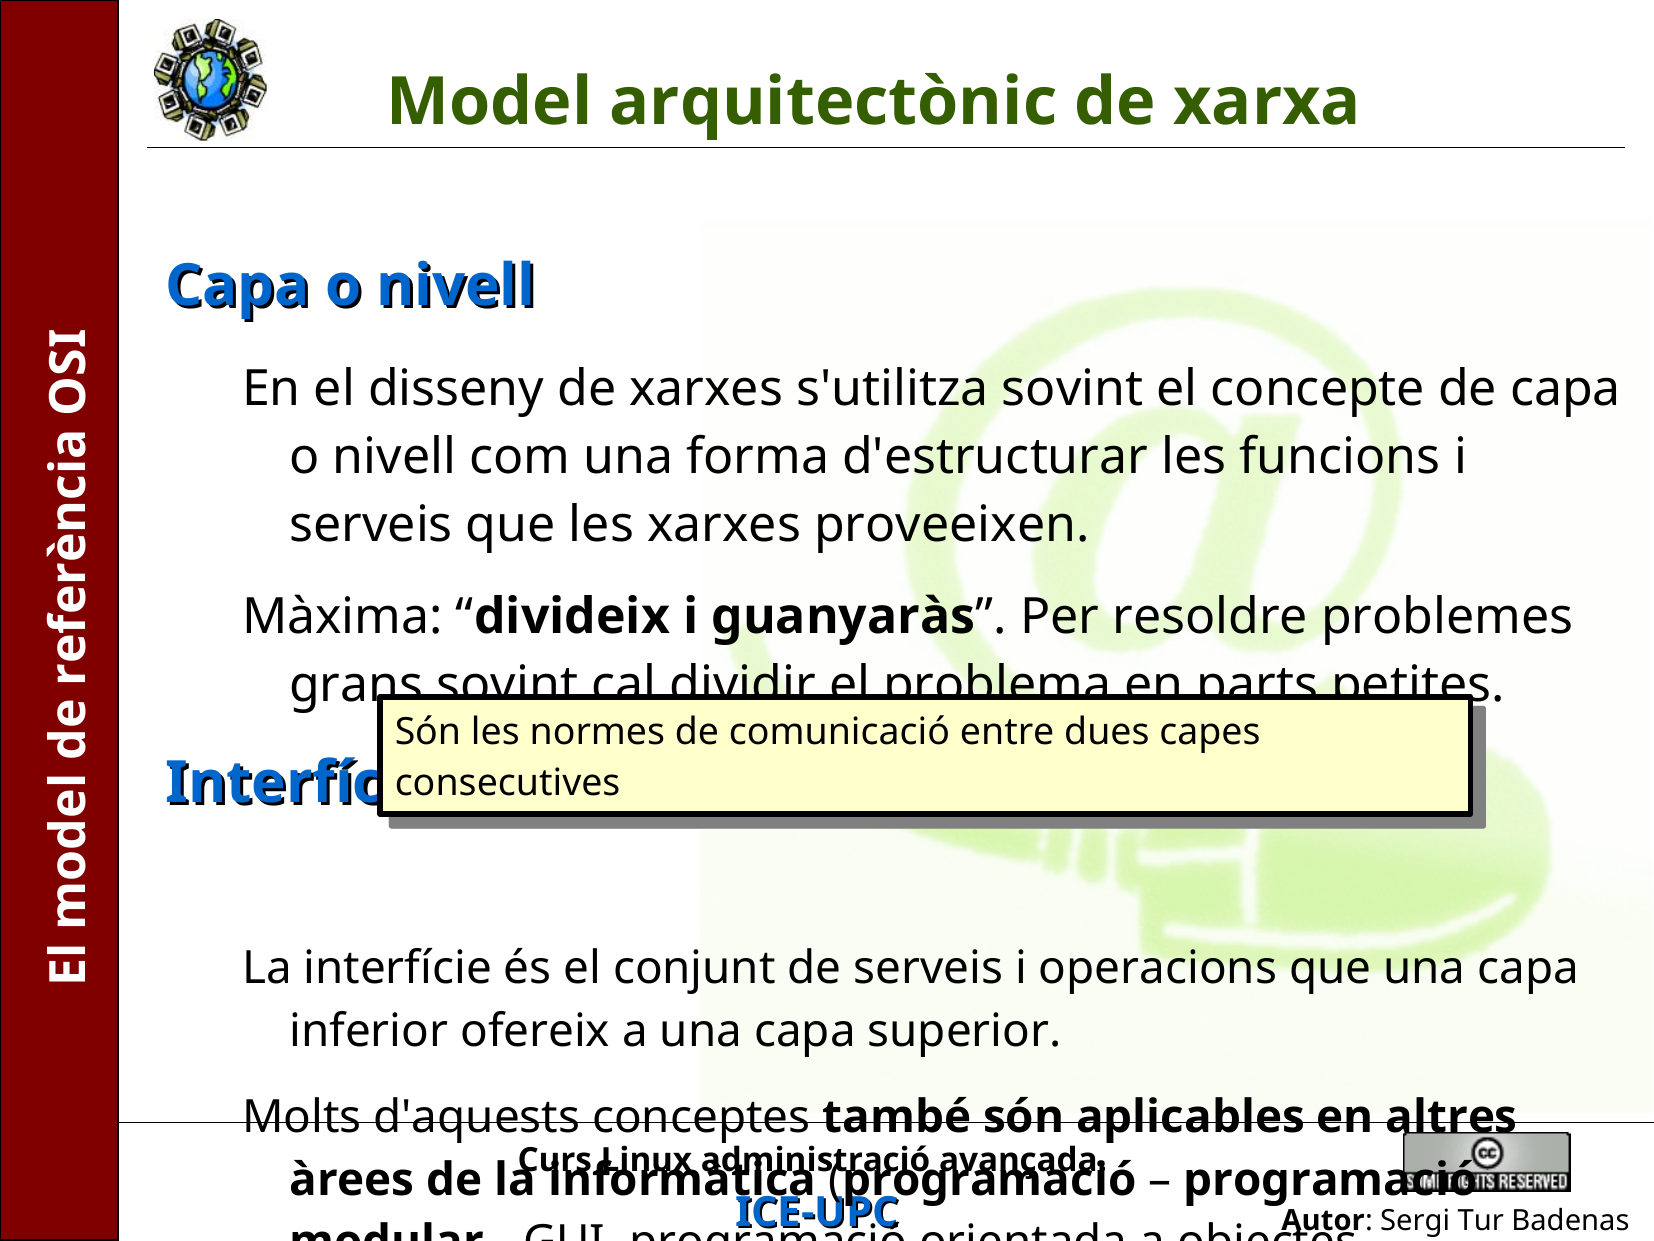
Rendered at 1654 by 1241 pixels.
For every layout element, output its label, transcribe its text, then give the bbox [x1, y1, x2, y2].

picture [700, 217, 1654, 1113]
picture [1458, 1175, 1468, 1190]
picture [1403, 1132, 1571, 1192]
picture [154, 19, 268, 49]
list Capa o nivell En el disseny de xarxes s'utilitza sovint el concepte de capa o nivell com una forma d'estructurar les funcions i serveis que les xarxes proveeixen. Màxima: “divideix i guanyaràs”. Per resoldre problemes grans sovint cal dividir el problema en parts petites. Interfície La interfície és el conjunt de serveis i operacions que una capa inferior ofereix a una capa superior. Molts d'aquests conceptes també són aplicables en altres àrees de la informàtica (programació – programació modular-, GUI, programació orientada a objectes, encapsulament) [147, 242, 1636, 1084]
title Model arquitectònic de xarxa [129, 49, 1619, 148]
text_box Són les normes de comunicació entre dues capes consecutives [379, 696, 1471, 756]
